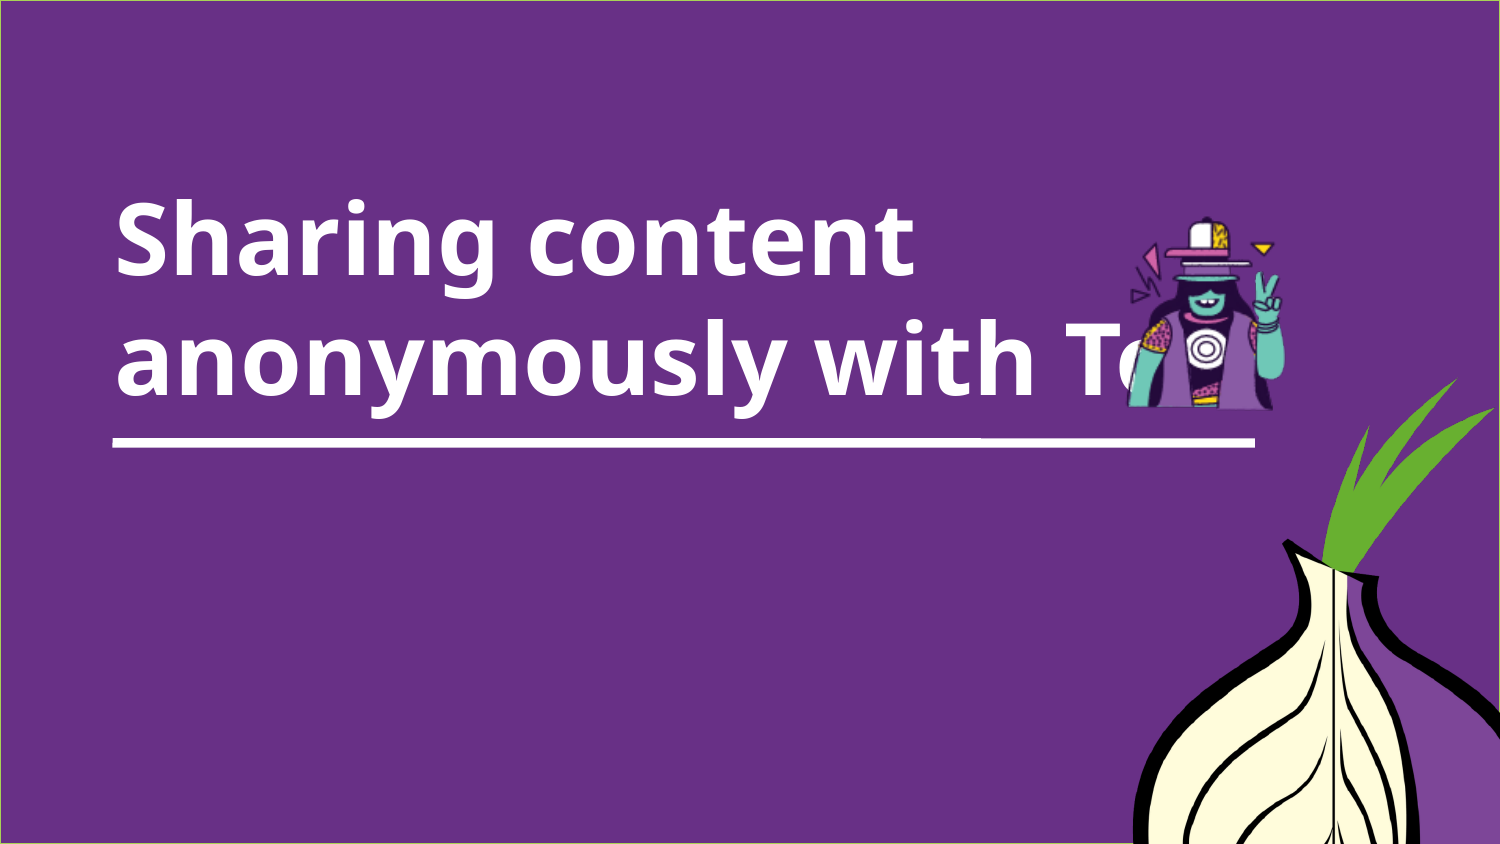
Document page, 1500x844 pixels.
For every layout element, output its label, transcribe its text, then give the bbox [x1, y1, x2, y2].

text_box Sharing content anonymously with Tor [99, 148, 1375, 443]
picture [1057, 195, 1370, 431]
picture [1122, 377, 1500, 844]
